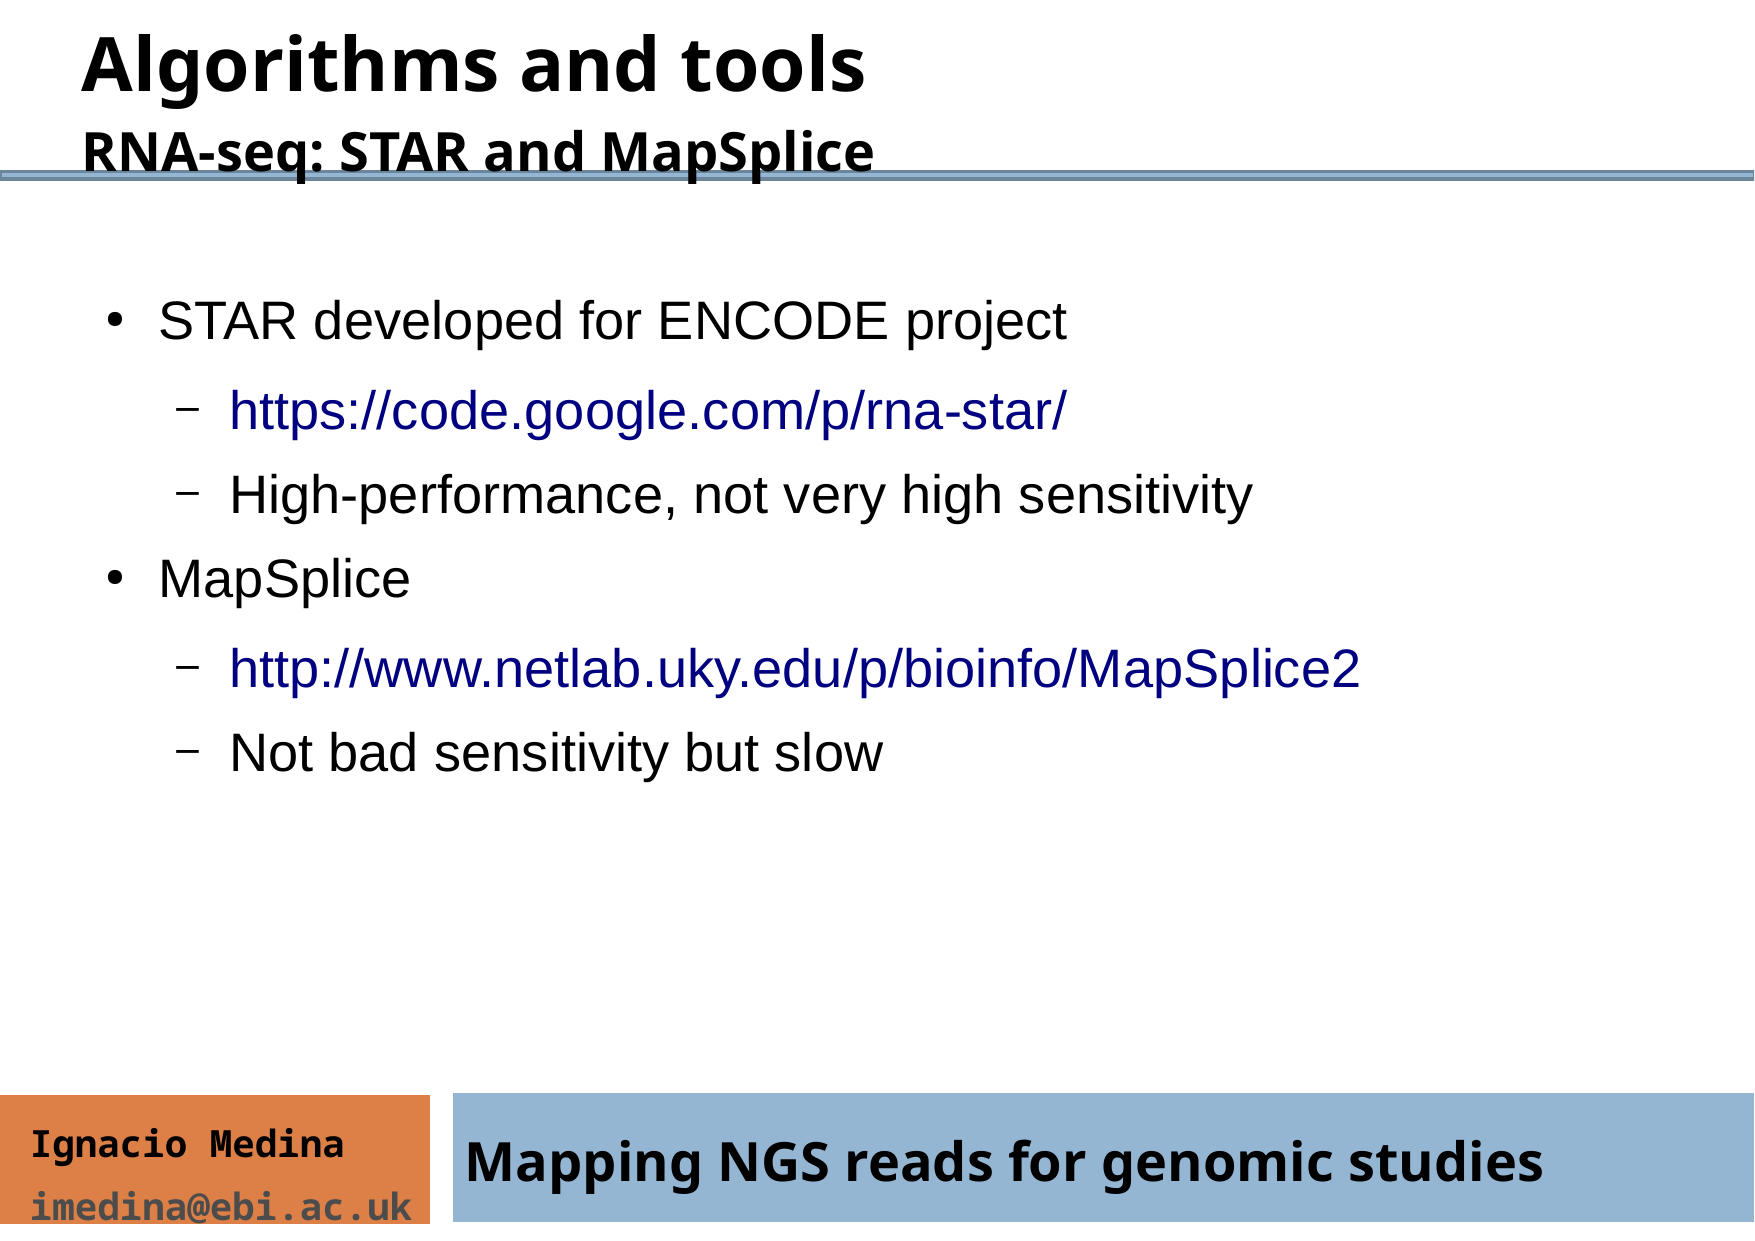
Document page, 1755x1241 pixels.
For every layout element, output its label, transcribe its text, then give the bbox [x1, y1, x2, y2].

list STAR developed for ENCODE project https://code.google.com/p/rna-star/ High-performance, not very high sensitivity MapSplice http://www.netlab.uky.edu/p/bioinfo/MapSplice2 Not bad sensitivity but slow [87, 290, 1632, 1010]
text_box Algorithms and tools RNA-seq: STAR and MapSplice [67, 3, 1688, 169]
text_box [696, 171, 752, 179]
text_box Mapping NGS reads for genomic studies [450, 1116, 1726, 1195]
text_box [0, 171, 297, 179]
text_box [305, 171, 688, 179]
text_box Ignacio Medina imedina@ebi.ac.uk [15, 1110, 436, 1224]
text_box [760, 171, 1754, 179]
